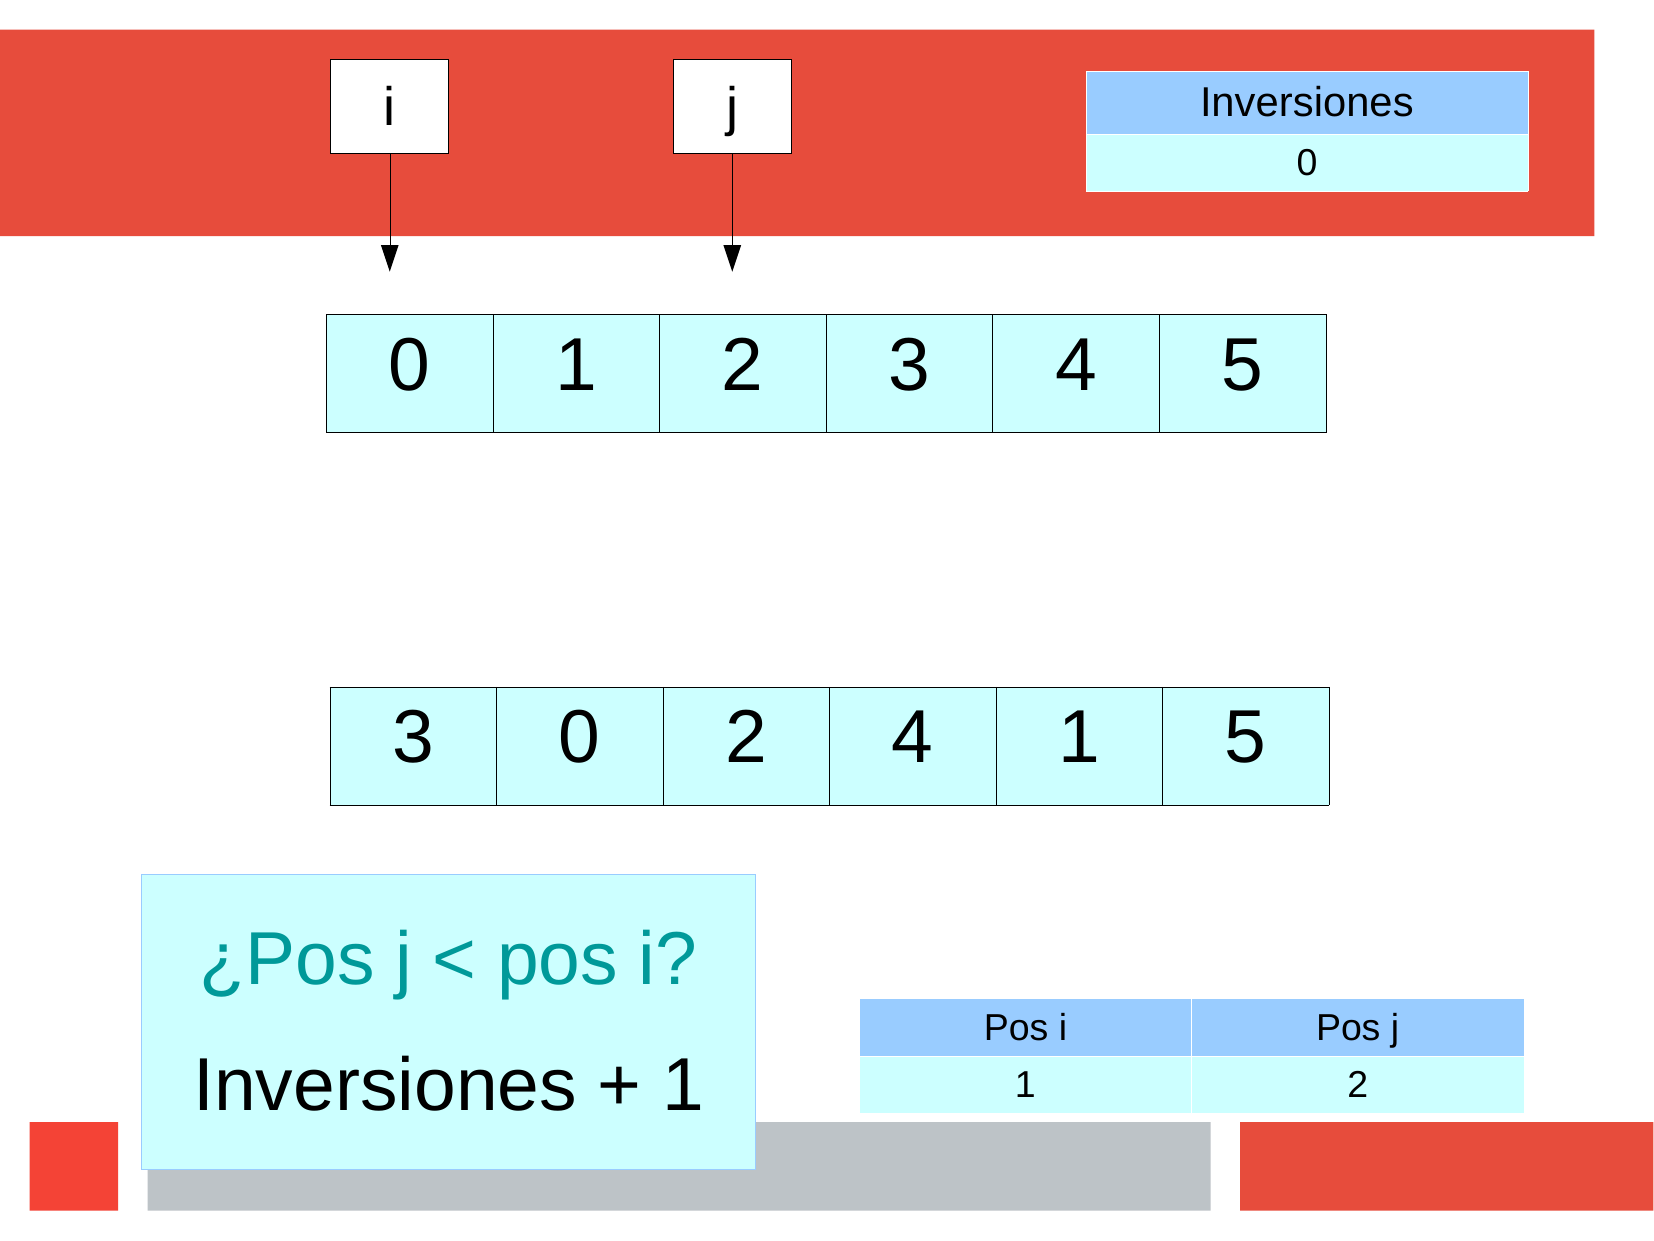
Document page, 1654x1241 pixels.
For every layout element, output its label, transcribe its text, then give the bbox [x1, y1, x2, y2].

table_header 5 [1163, 688, 1329, 805]
table_header Pos j [1192, 999, 1524, 1056]
table_header 2 [660, 315, 826, 432]
text_box i [330, 59, 449, 154]
table_header 4 [830, 688, 996, 805]
text_box j [673, 59, 792, 154]
table_header Inversiones [1087, 72, 1528, 134]
table_header 1 [997, 688, 1162, 805]
table_header 3 [331, 688, 496, 805]
table_header 3 [827, 315, 992, 432]
table_cell 0 [1087, 135, 1528, 191]
text_box ¿Pos j < pos i? Inversiones + 1 [141, 874, 756, 1170]
table_cell 1 [860, 1057, 1191, 1113]
table_header 1 [494, 315, 659, 432]
table_header 4 [993, 315, 1159, 432]
table_header 5 [1160, 315, 1326, 432]
table_header 0 [497, 688, 663, 805]
table_header 2 [664, 688, 829, 805]
table_cell 2 [1192, 1057, 1524, 1113]
table_header 0 [327, 315, 493, 432]
table_header Pos i [860, 999, 1191, 1056]
